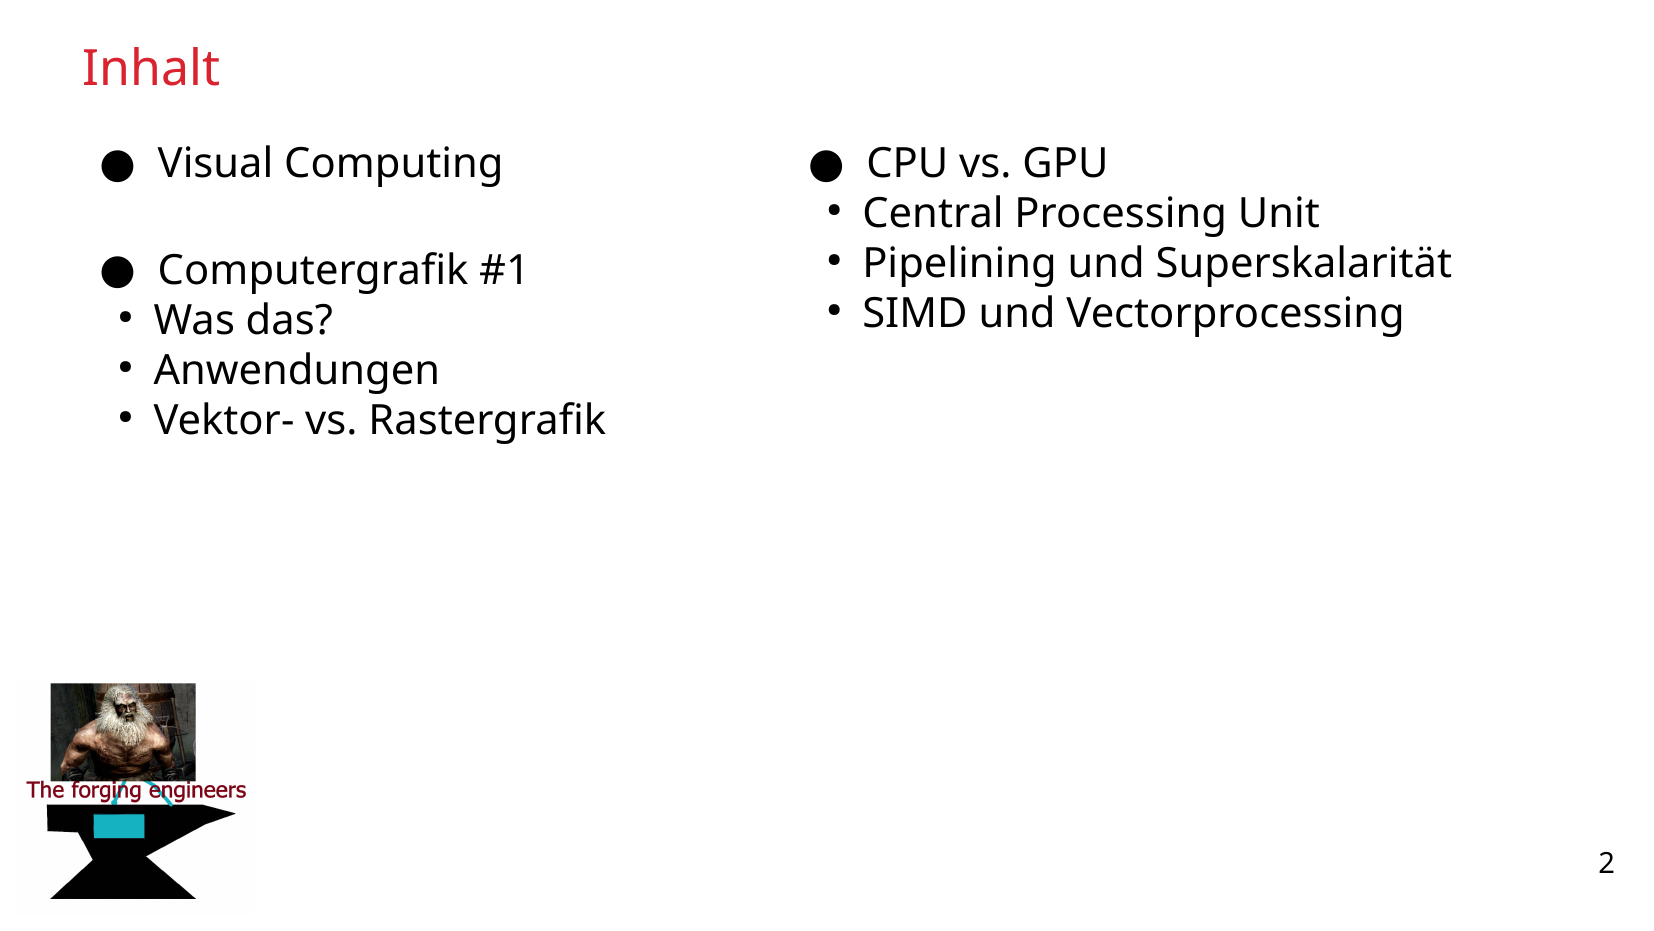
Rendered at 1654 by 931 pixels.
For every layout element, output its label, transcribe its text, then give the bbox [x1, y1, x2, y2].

text_box CPU vs. GPU Central Processing Unit Pipelining und Superskalarität SIMD und Vectorprocessing [791, 135, 1500, 591]
picture [17, 679, 254, 916]
subtitle Visual Computing Computergrafik #1 Was das? Anwendungen Vektor- vs. Rastergrafik [82, 135, 791, 591]
title Inhalt [82, 37, 1571, 95]
